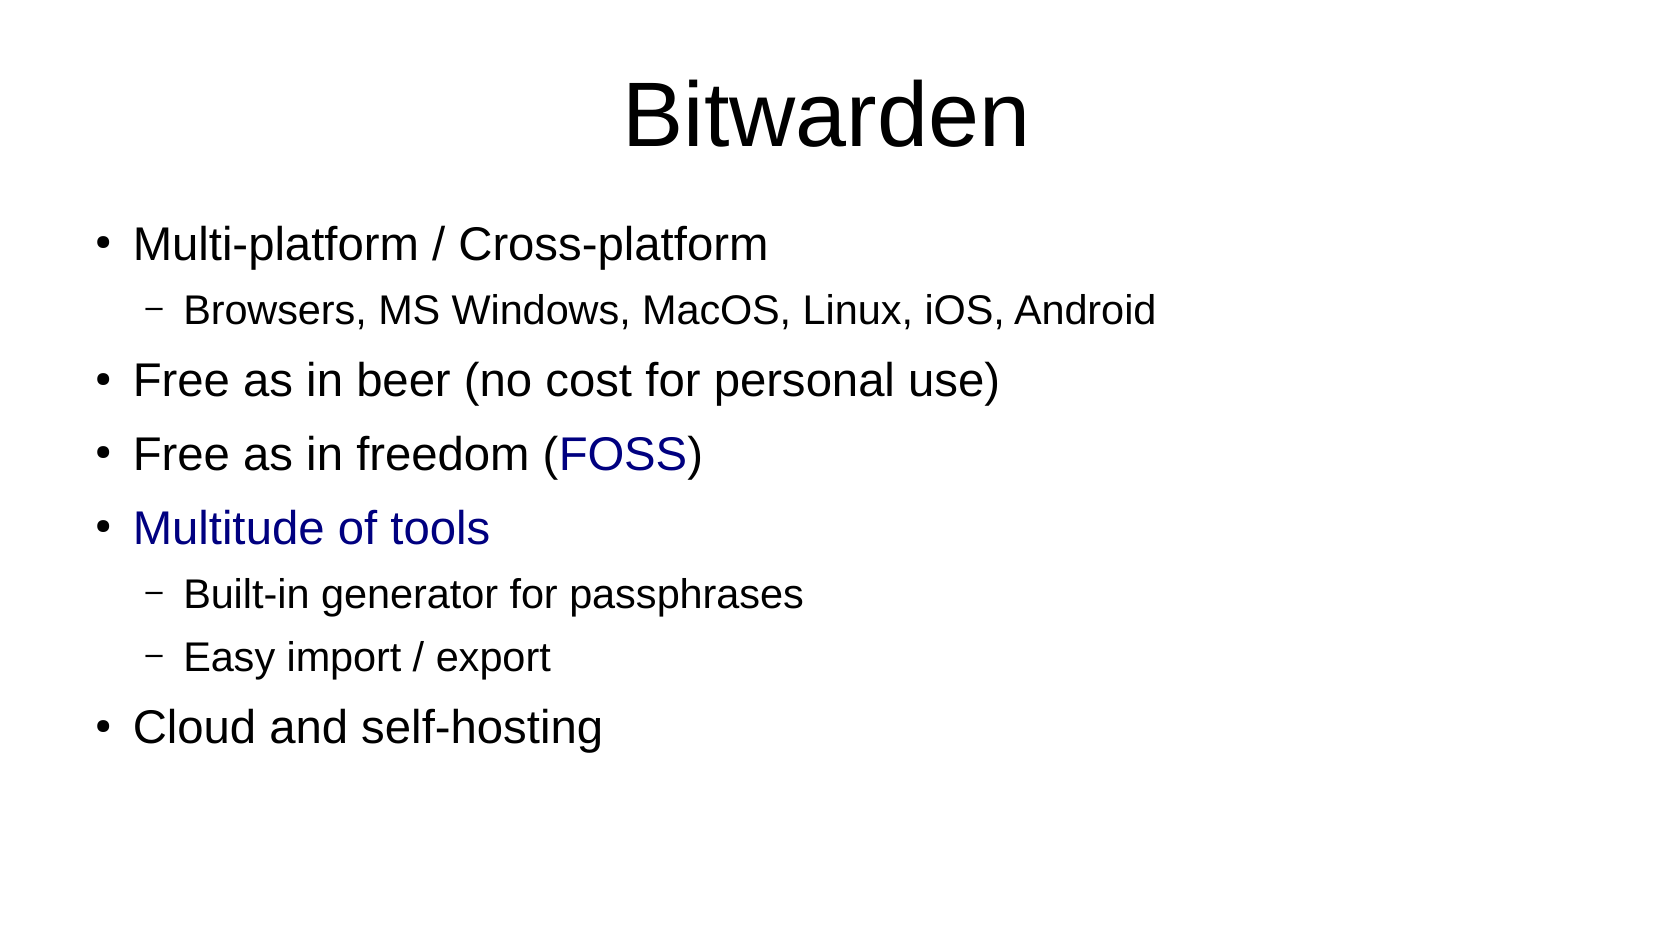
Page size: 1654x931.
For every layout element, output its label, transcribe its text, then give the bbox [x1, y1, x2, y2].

title Bitwarden [82, 37, 1571, 193]
list Multi-platform / Cross-platform Browsers, MS Windows, MacOS, Linux, iOS, Android Free as in beer (no cost for personal use) Free as in freedom (FOSS) Multitude of tools Built-in generator for passphrases Easy import / export Cloud and self-hosting [82, 217, 1571, 758]
